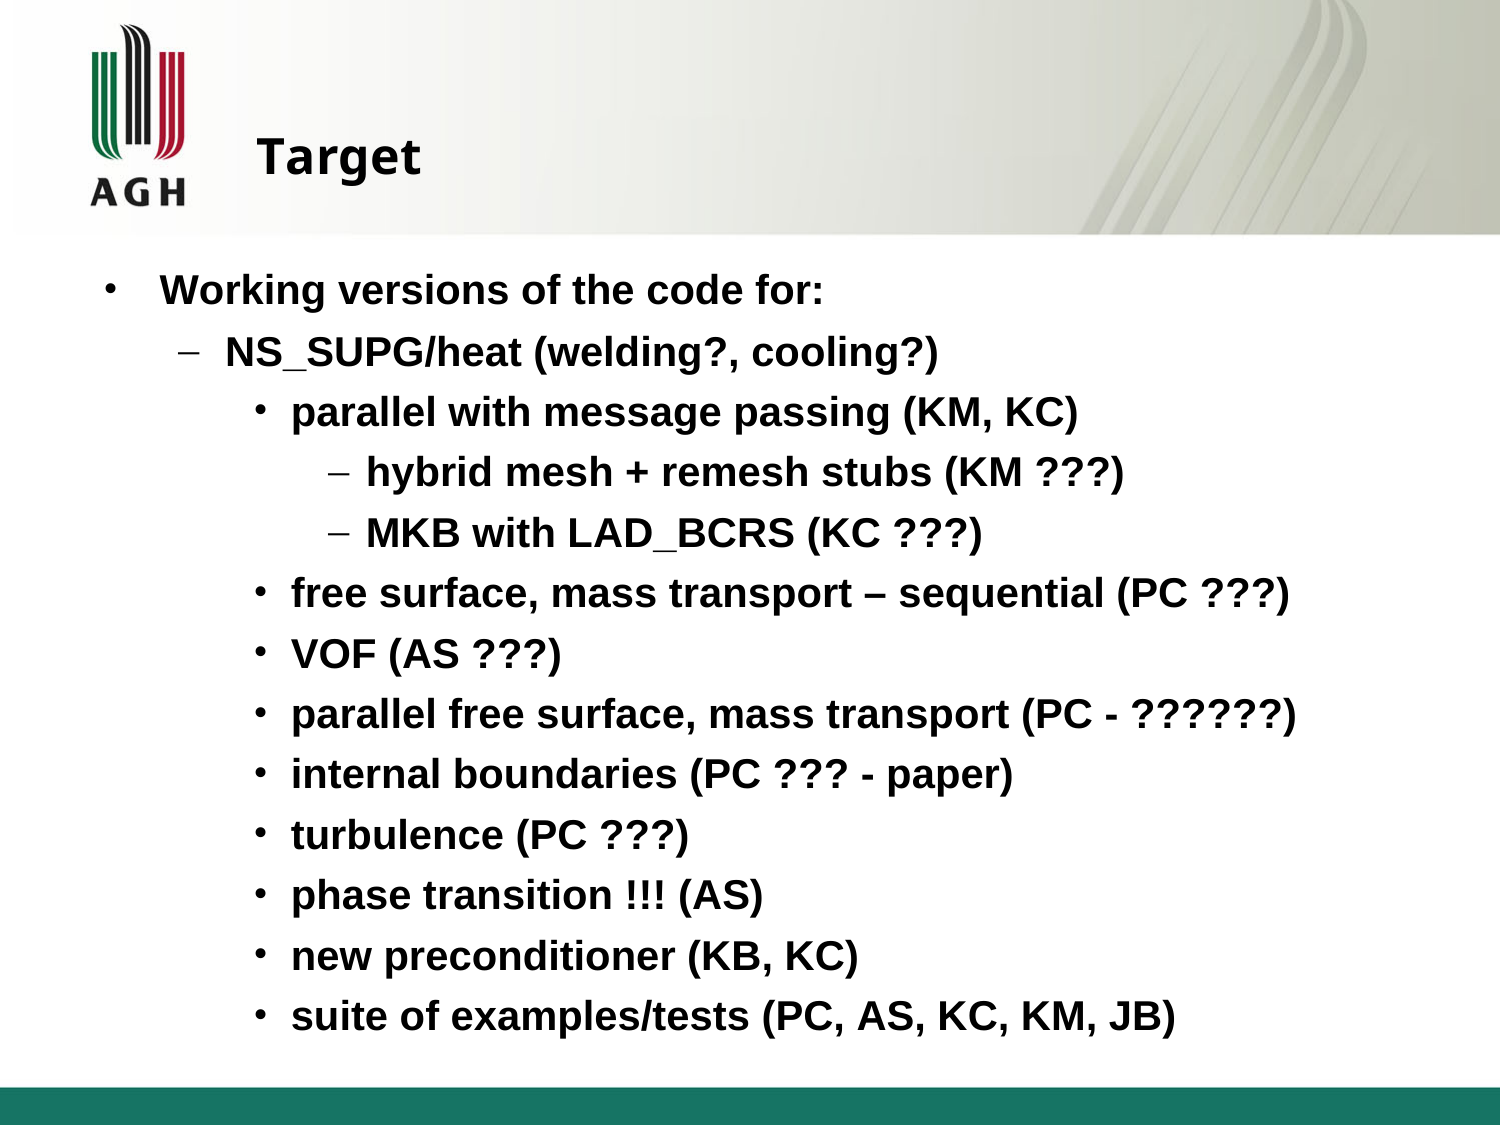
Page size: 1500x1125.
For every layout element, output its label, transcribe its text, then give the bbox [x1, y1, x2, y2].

list Working versions of the code for: NS_SUPG/heat (welding?, cooling?) parallel with message passing (KM, KC) hybrid mesh + remesh stubs (KM ???) MKB with LAD_BCRS (KC ???) free surface, mass transport – sequential (PC ???) VOF (AS ???) parallel free surface, mass transport (PC - ??????) internal boundaries (PC ??? - paper) turbulence (PC ???) phase transition !!! (AS) new preconditioner (KB, KC) suite of examples/tests (PC, AS, KC, KM, JB) [88, 255, 1423, 1046]
title Target [242, 70, 1423, 238]
picture [0, 0, 1500, 1125]
